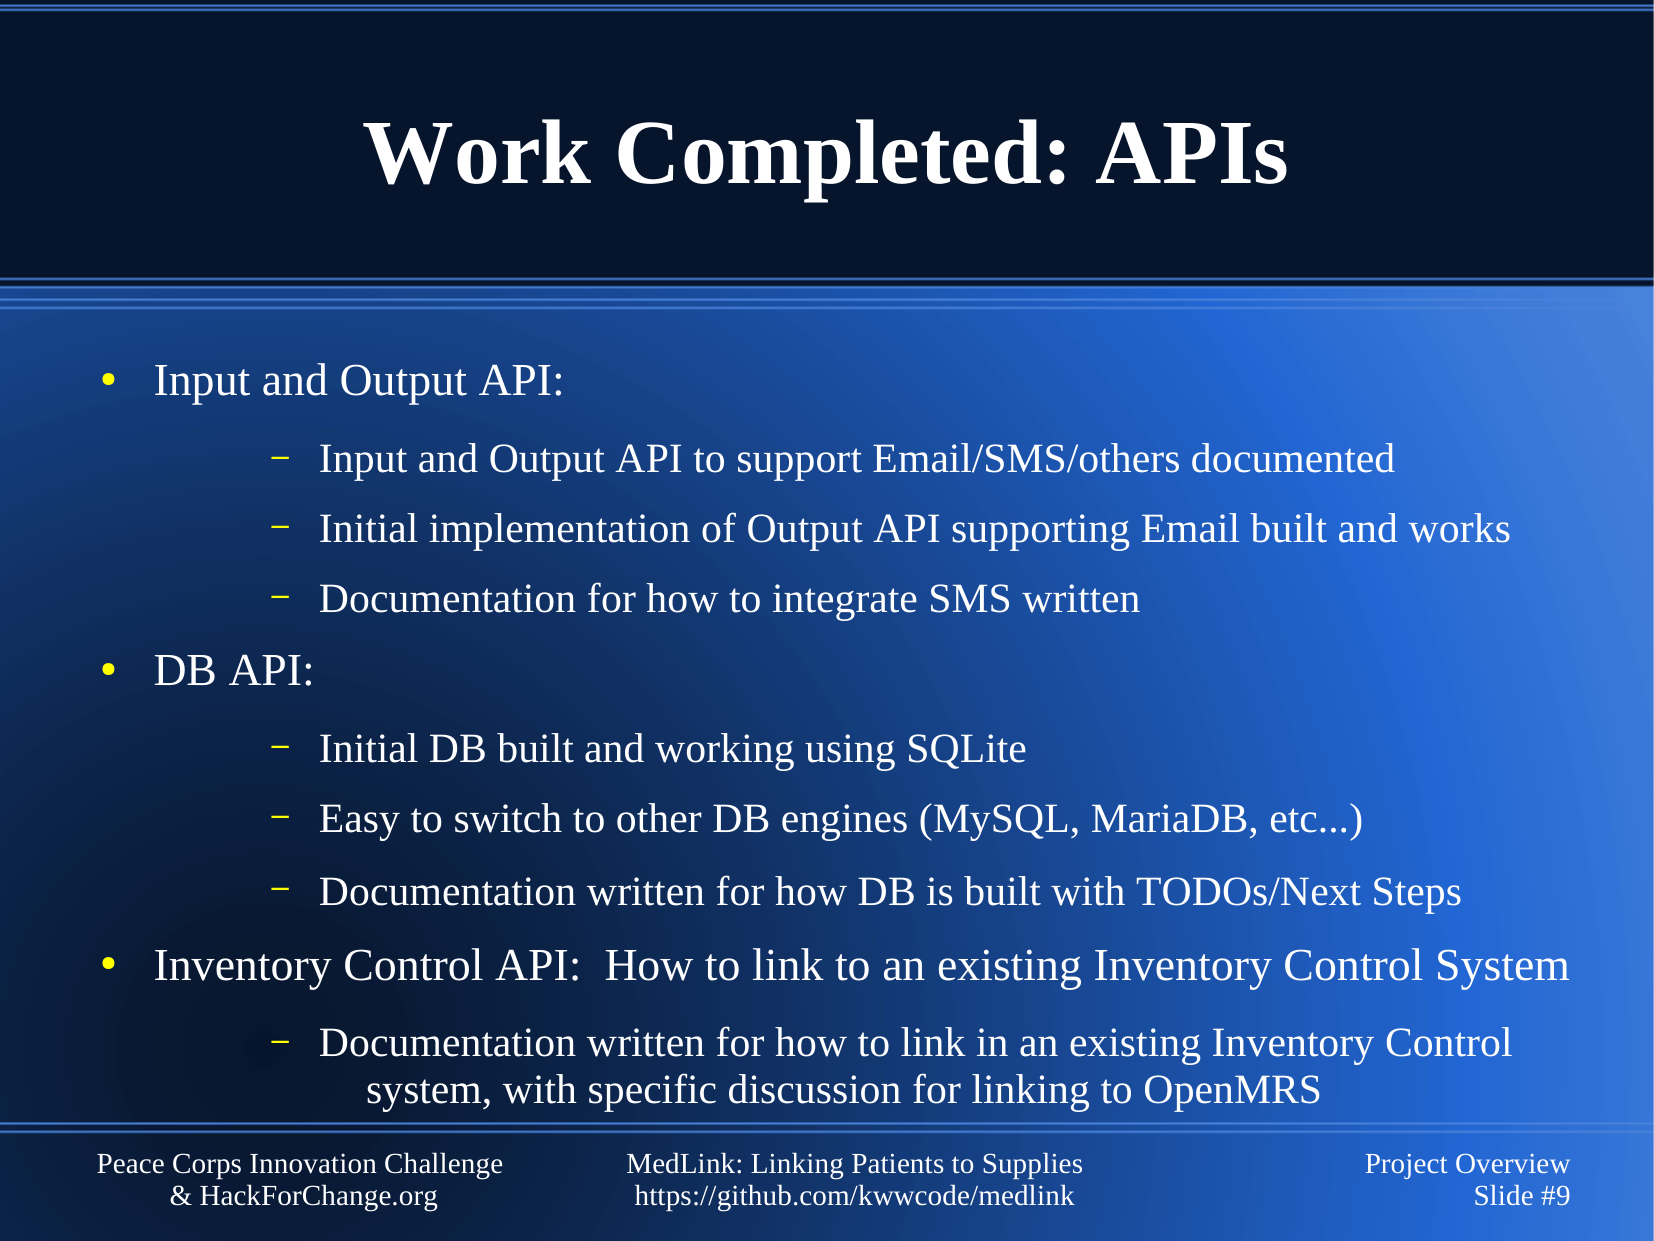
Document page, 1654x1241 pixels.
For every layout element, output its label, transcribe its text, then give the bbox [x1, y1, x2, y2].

picture [0, 0, 1654, 1241]
title Work Completed: APIs [82, 49, 1571, 257]
list Input and Output API: Input and Output API to support Email/SMS/others documented Initial implementation of Output API supporting Email built and works Documentation for how to integrate SMS written DB API: Initial DB built and working using SQLite Easy to switch to other DB engines (MySQL, MariaDB, etc...) Documentation written for how DB is built with TODOs/Next Steps Inventory Control API: How to link to an existing Inventory Control System Documentation written for how to link in an existing Inventory Control system, with specific discussion for linking to OpenMRS [82, 355, 1636, 1111]
